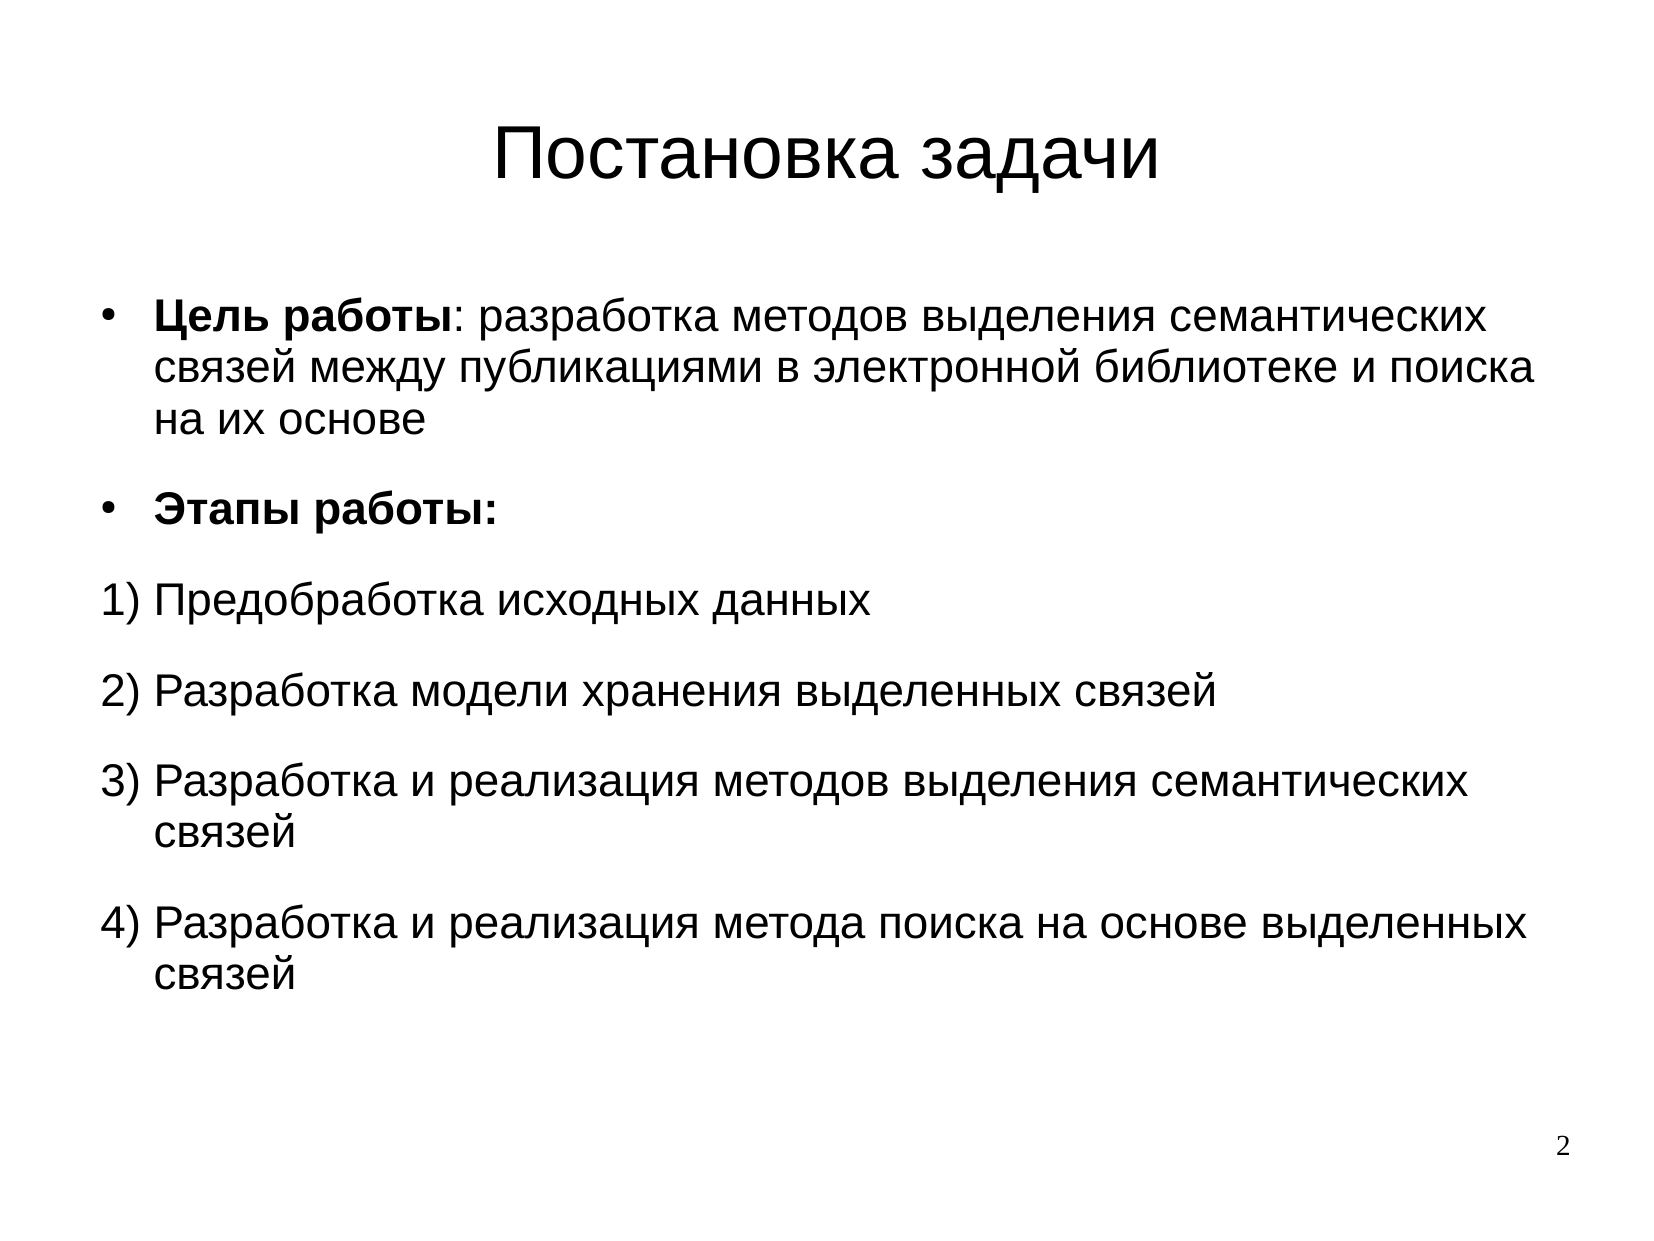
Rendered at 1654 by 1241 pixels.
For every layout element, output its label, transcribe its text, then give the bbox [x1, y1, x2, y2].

title Постановка задачи [82, 49, 1571, 257]
list Цель работы: разработка методов выделения семантических связей между публикациями в электронной библиотеке и поиска на их основе Этапы работы: Предобработка исходных данных Разработка модели хранения выделенных связей Разработка и реализация методов выделения семантических связей Разработка и реализация метода поиска на основе выделенных связей [82, 290, 1571, 1010]
